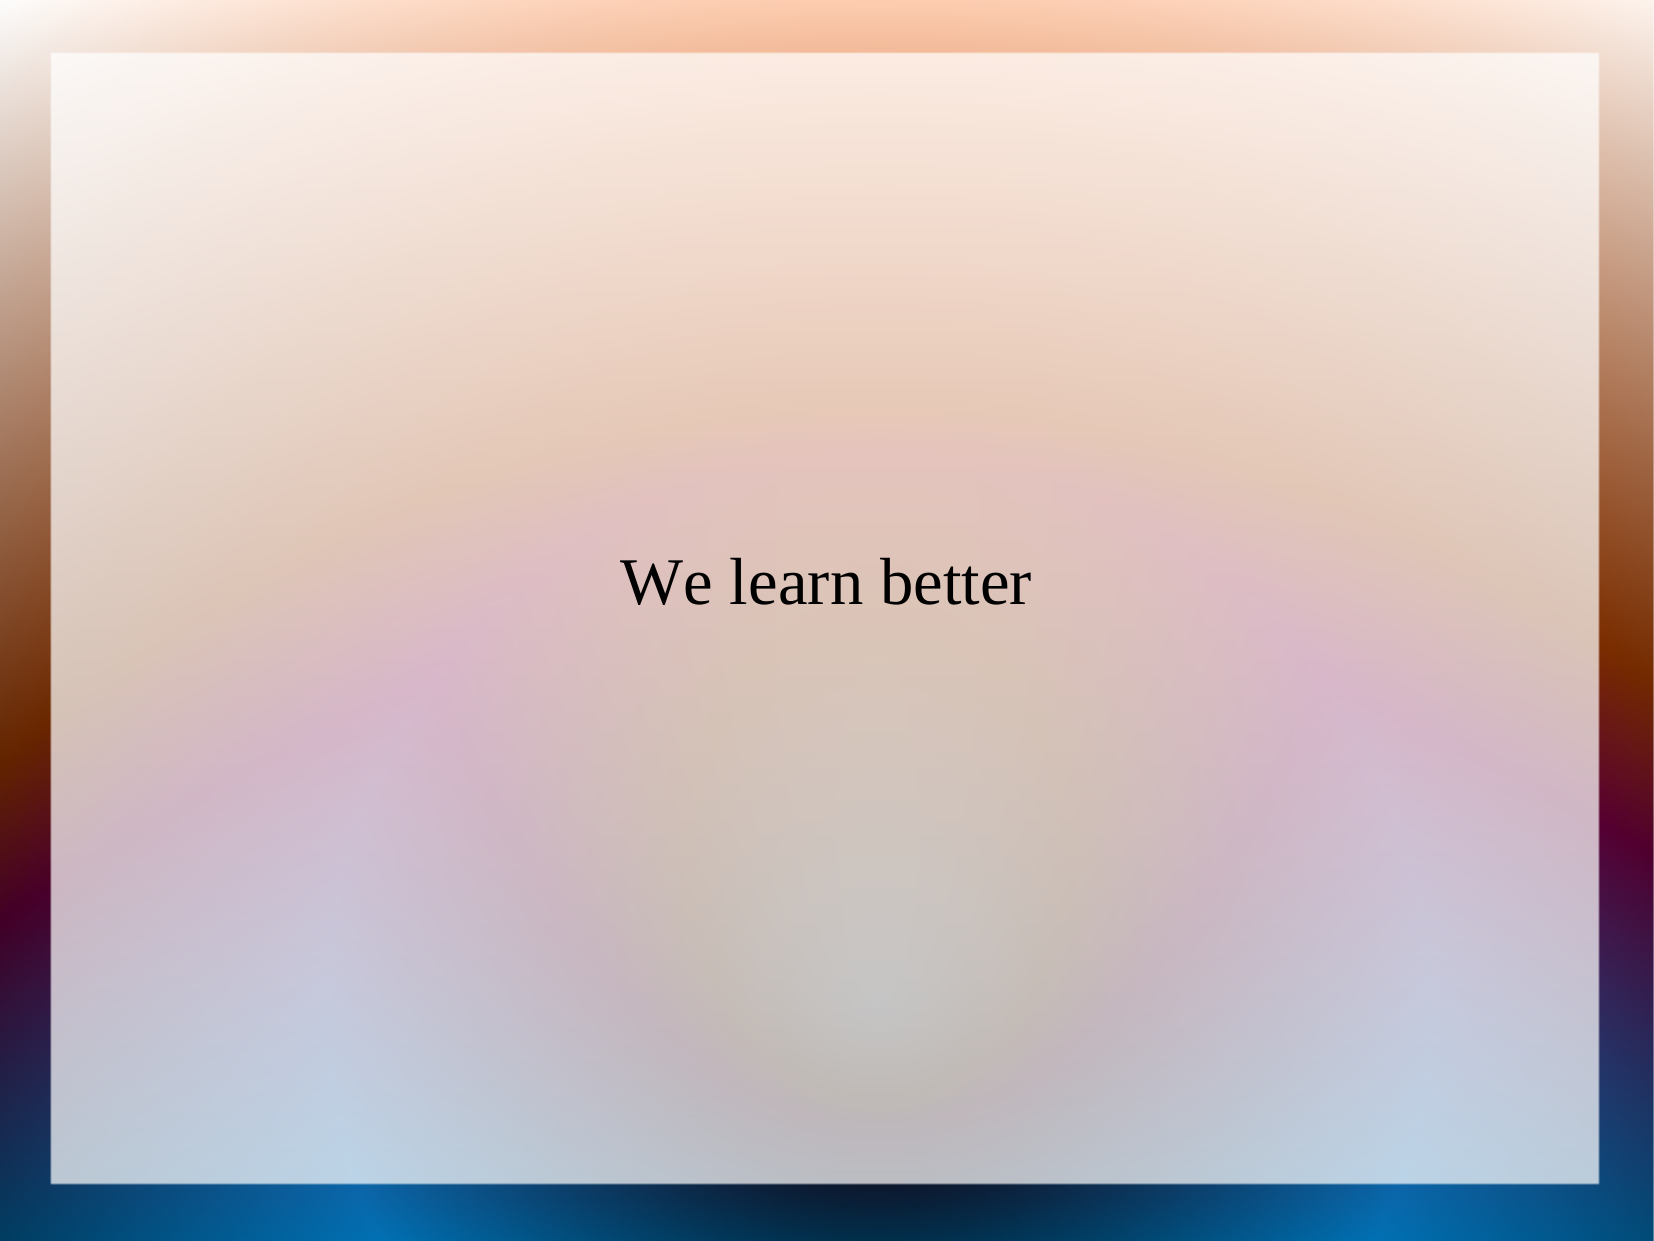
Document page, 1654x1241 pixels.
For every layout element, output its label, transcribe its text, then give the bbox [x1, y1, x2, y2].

picture [0, 0, 1654, 1241]
subtitle We learn better [82, 55, 1571, 1109]
